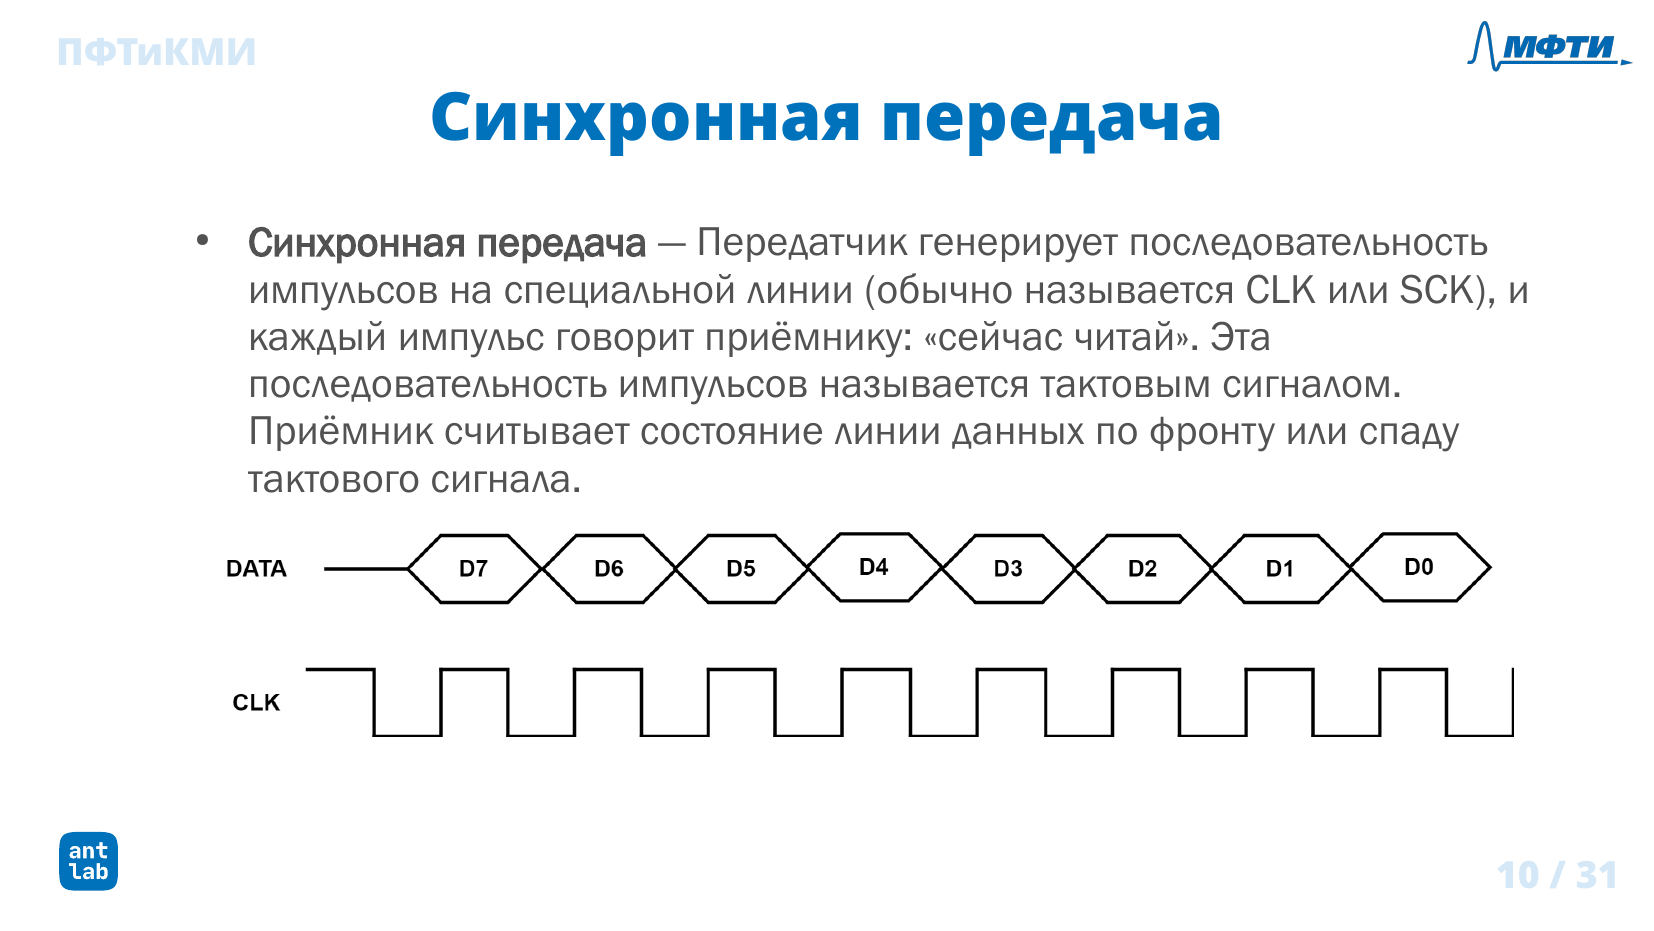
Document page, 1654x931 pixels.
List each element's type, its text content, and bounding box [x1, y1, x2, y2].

list Синхронная передача — Передатчик генерирует последовательность импульсов на специальной линии (обычно называется CLK или SCK), и каждый импульс говорит приёмнику: «сейчас читай». Эта последовательность импульсов называется тактовым сигналом. Приёмник считывает состояние линии данных по фронту или спаду тактового сигнала. [177, 217, 1571, 502]
picture [206, 531, 1514, 737]
title Синхронная передача [82, 20, 1571, 209]
picture [1446, 0, 1654, 93]
